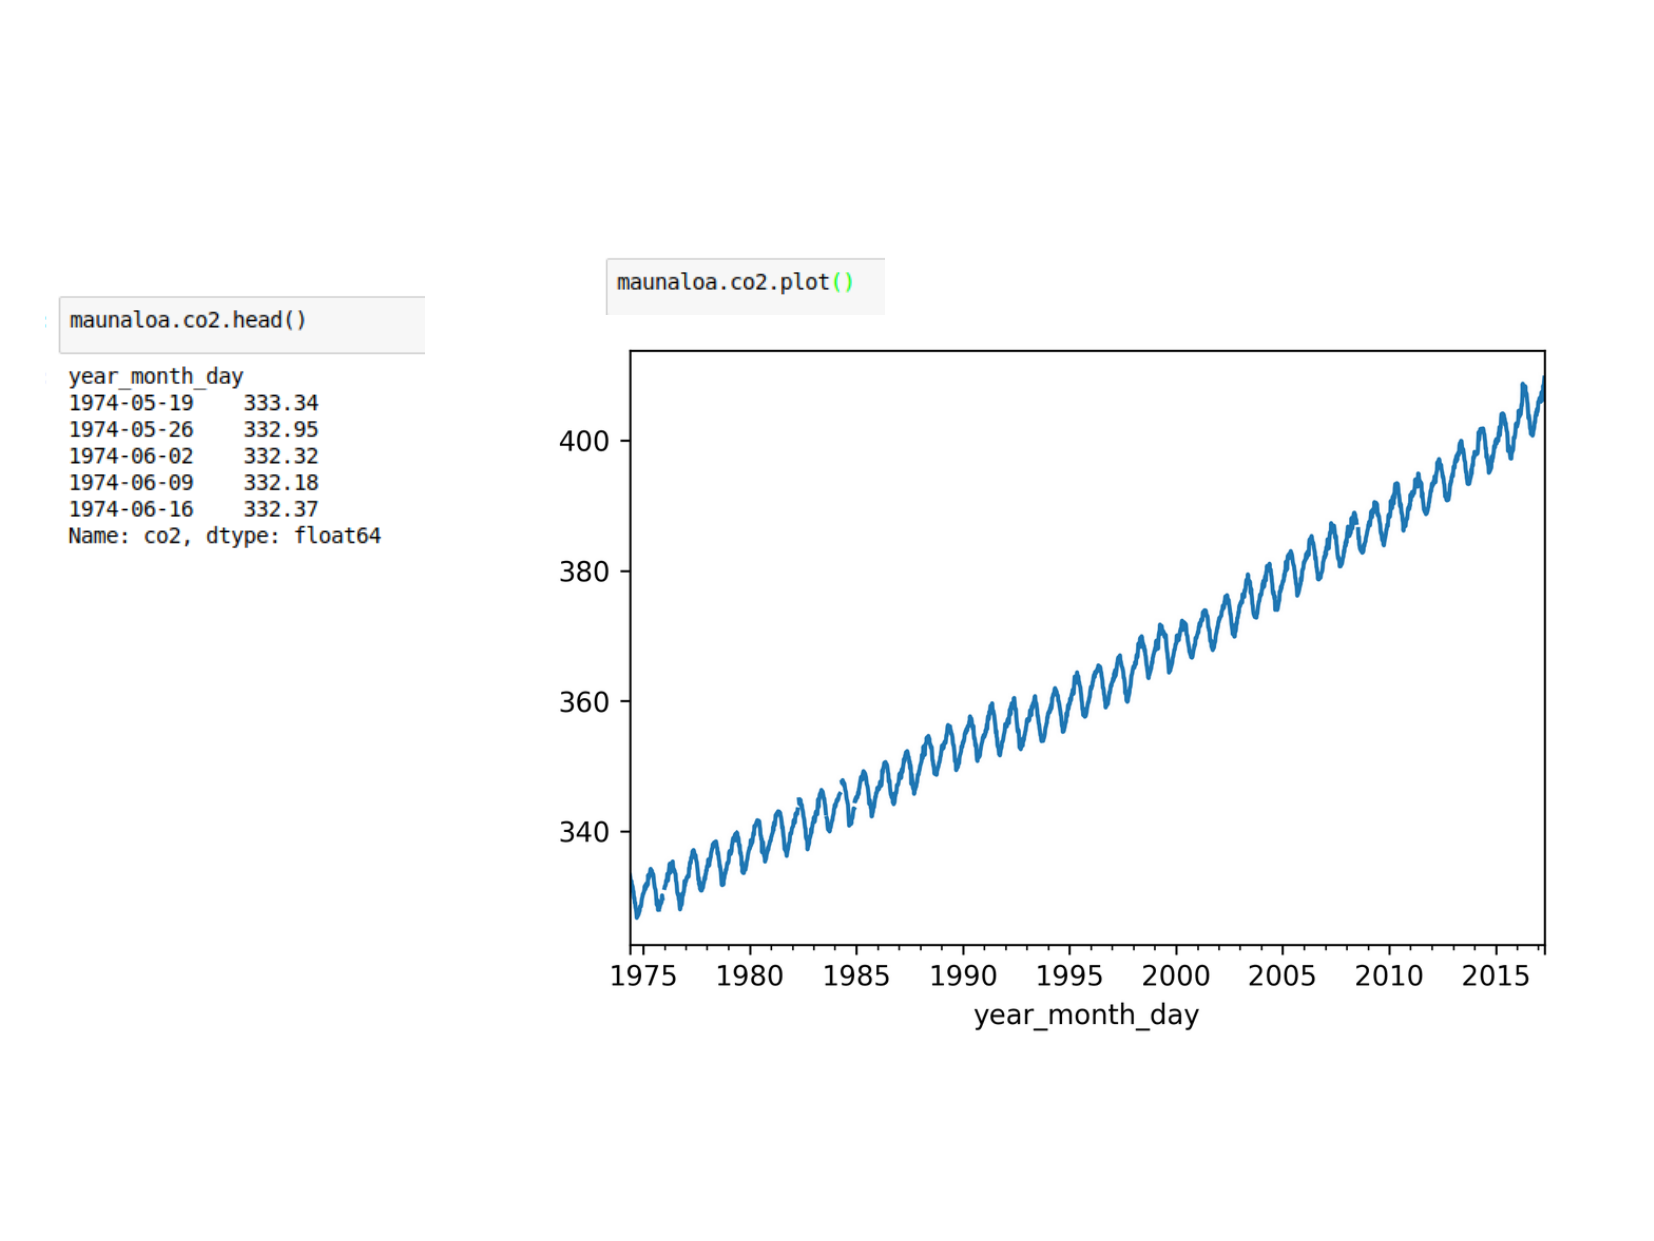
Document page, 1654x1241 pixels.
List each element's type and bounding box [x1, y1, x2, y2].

picture [600, 249, 885, 316]
picture [540, 329, 1580, 1043]
picture [45, 284, 425, 571]
